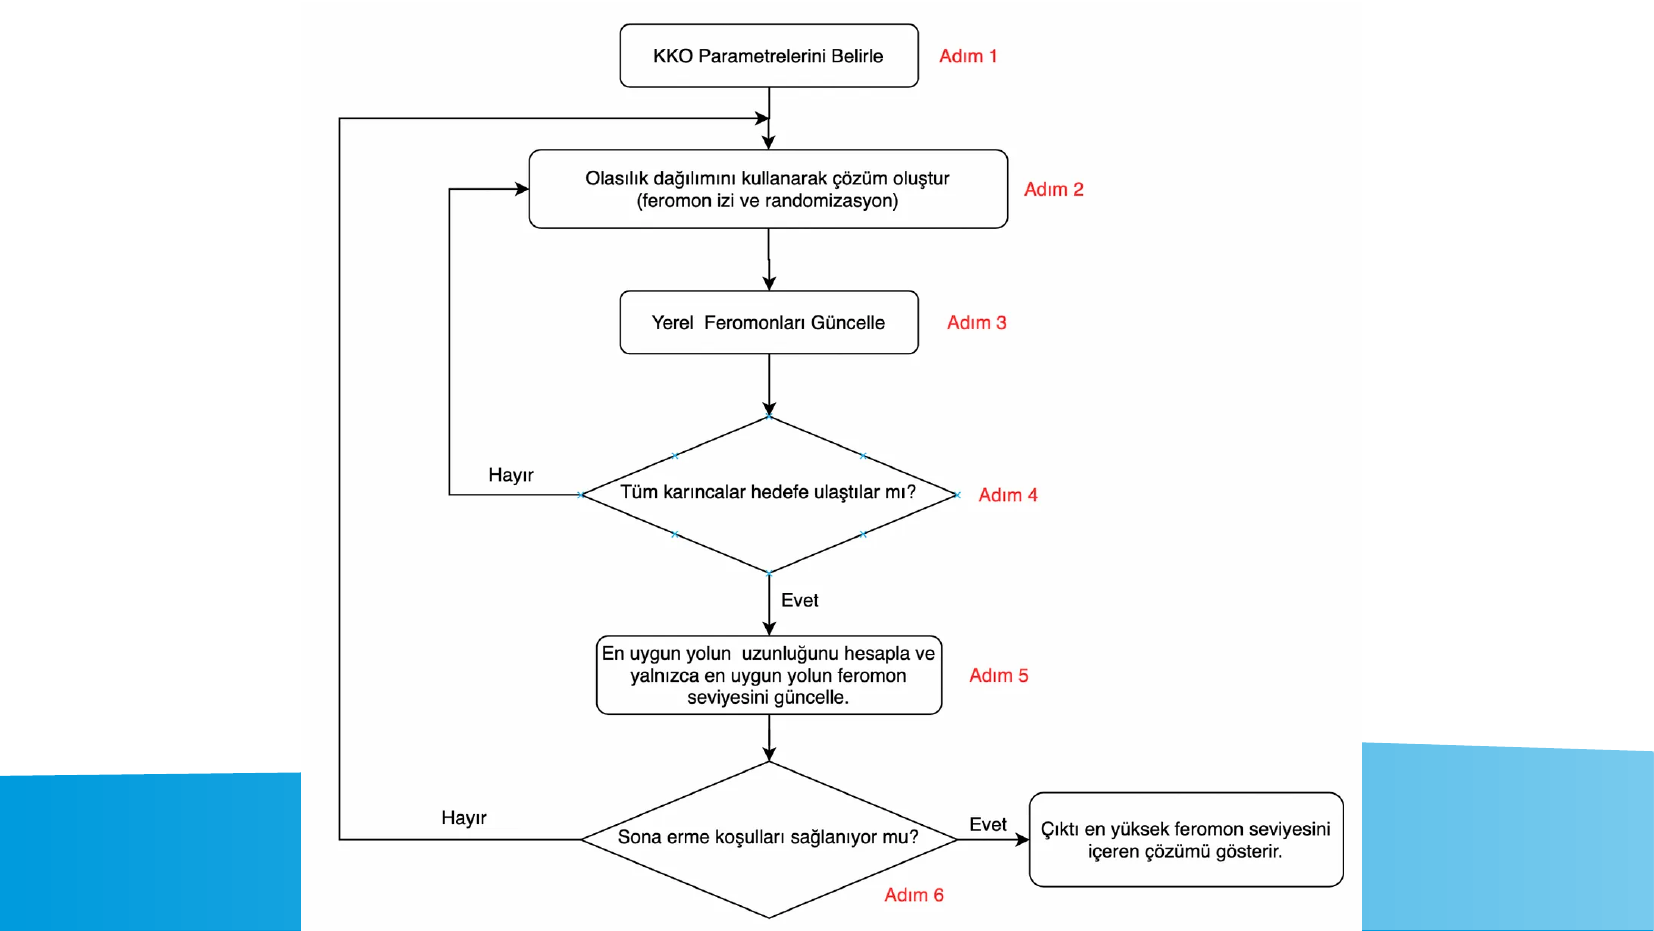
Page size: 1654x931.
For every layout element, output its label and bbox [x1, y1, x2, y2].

picture [301, 2, 1362, 931]
